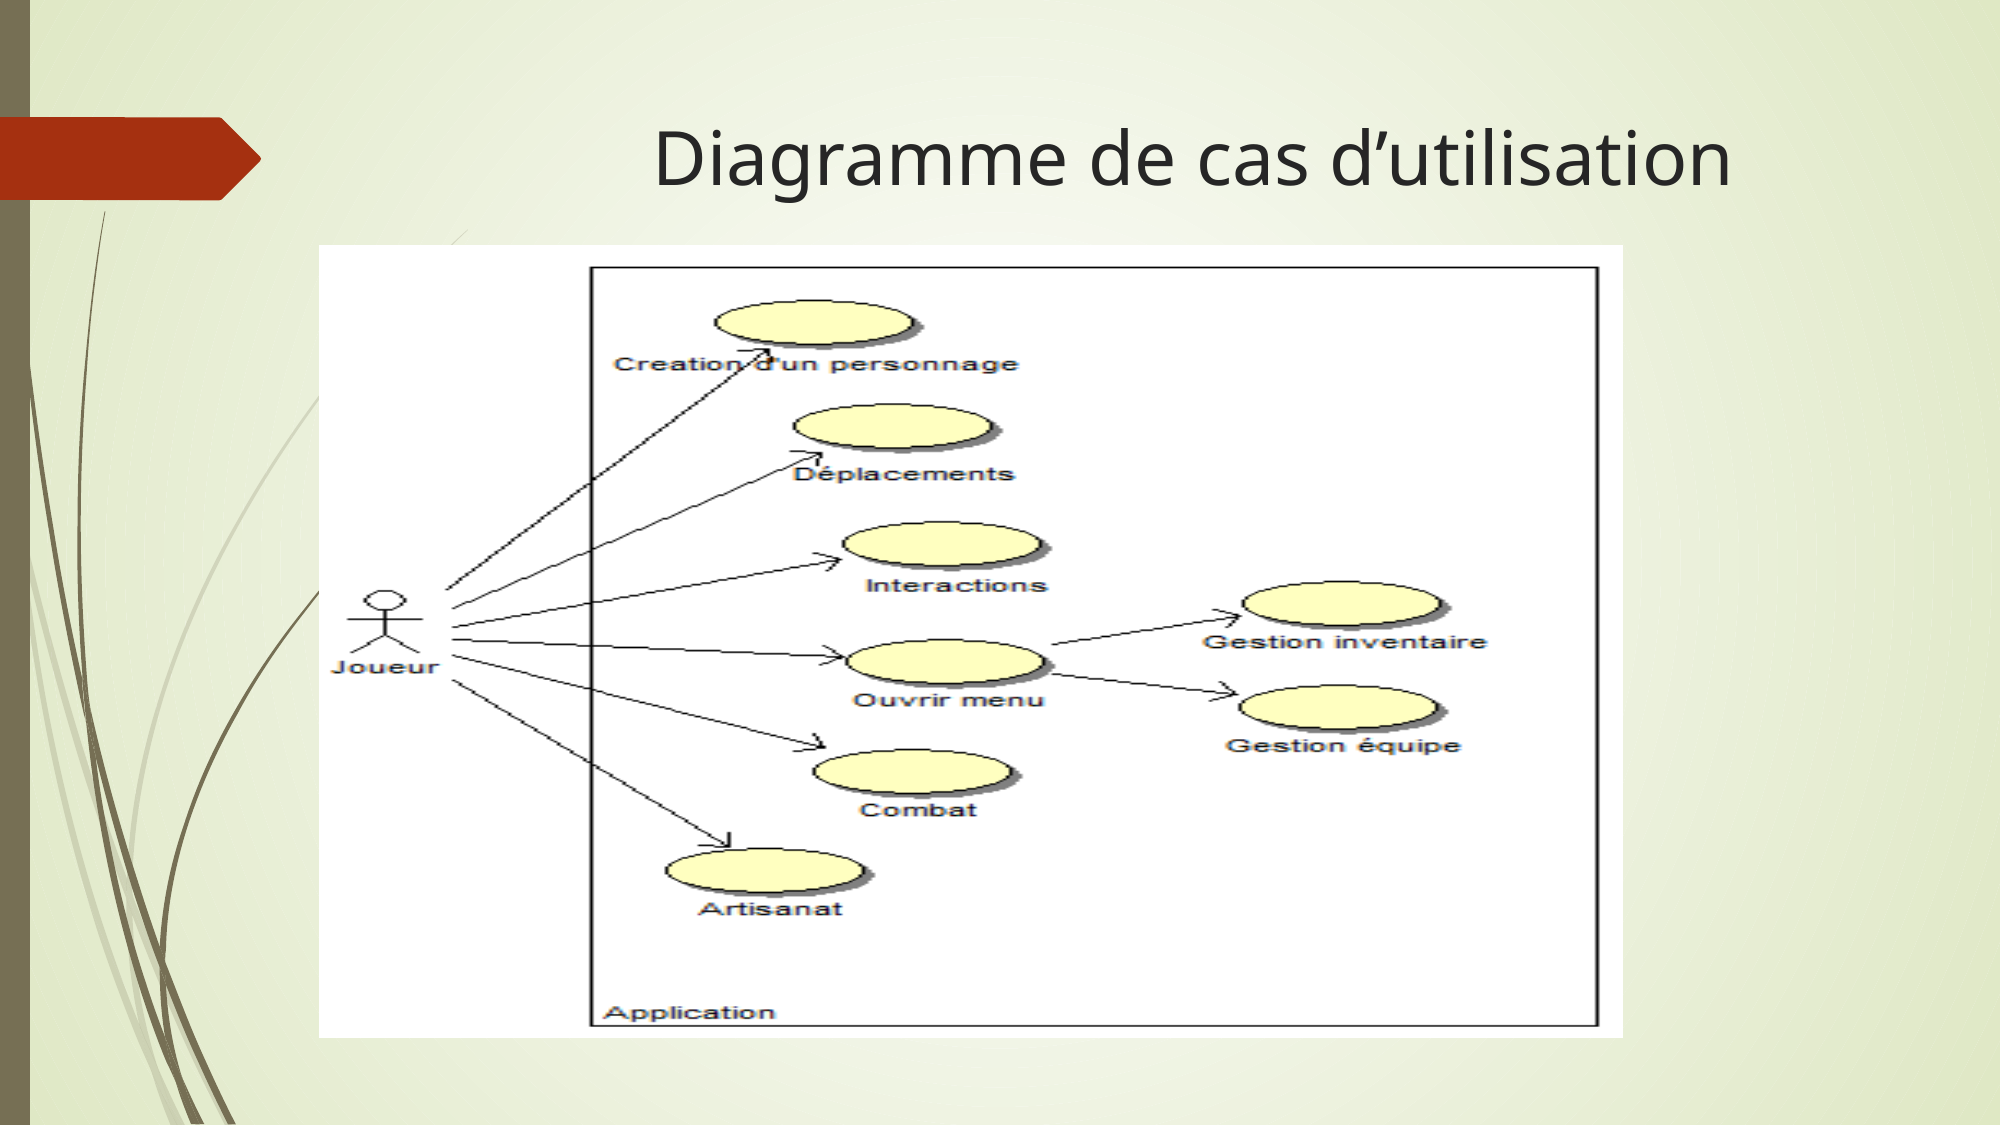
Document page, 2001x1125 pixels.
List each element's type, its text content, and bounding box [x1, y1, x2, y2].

picture [319, 245, 1623, 1038]
title Diagramme de cas d’utilisation [425, 102, 1888, 313]
